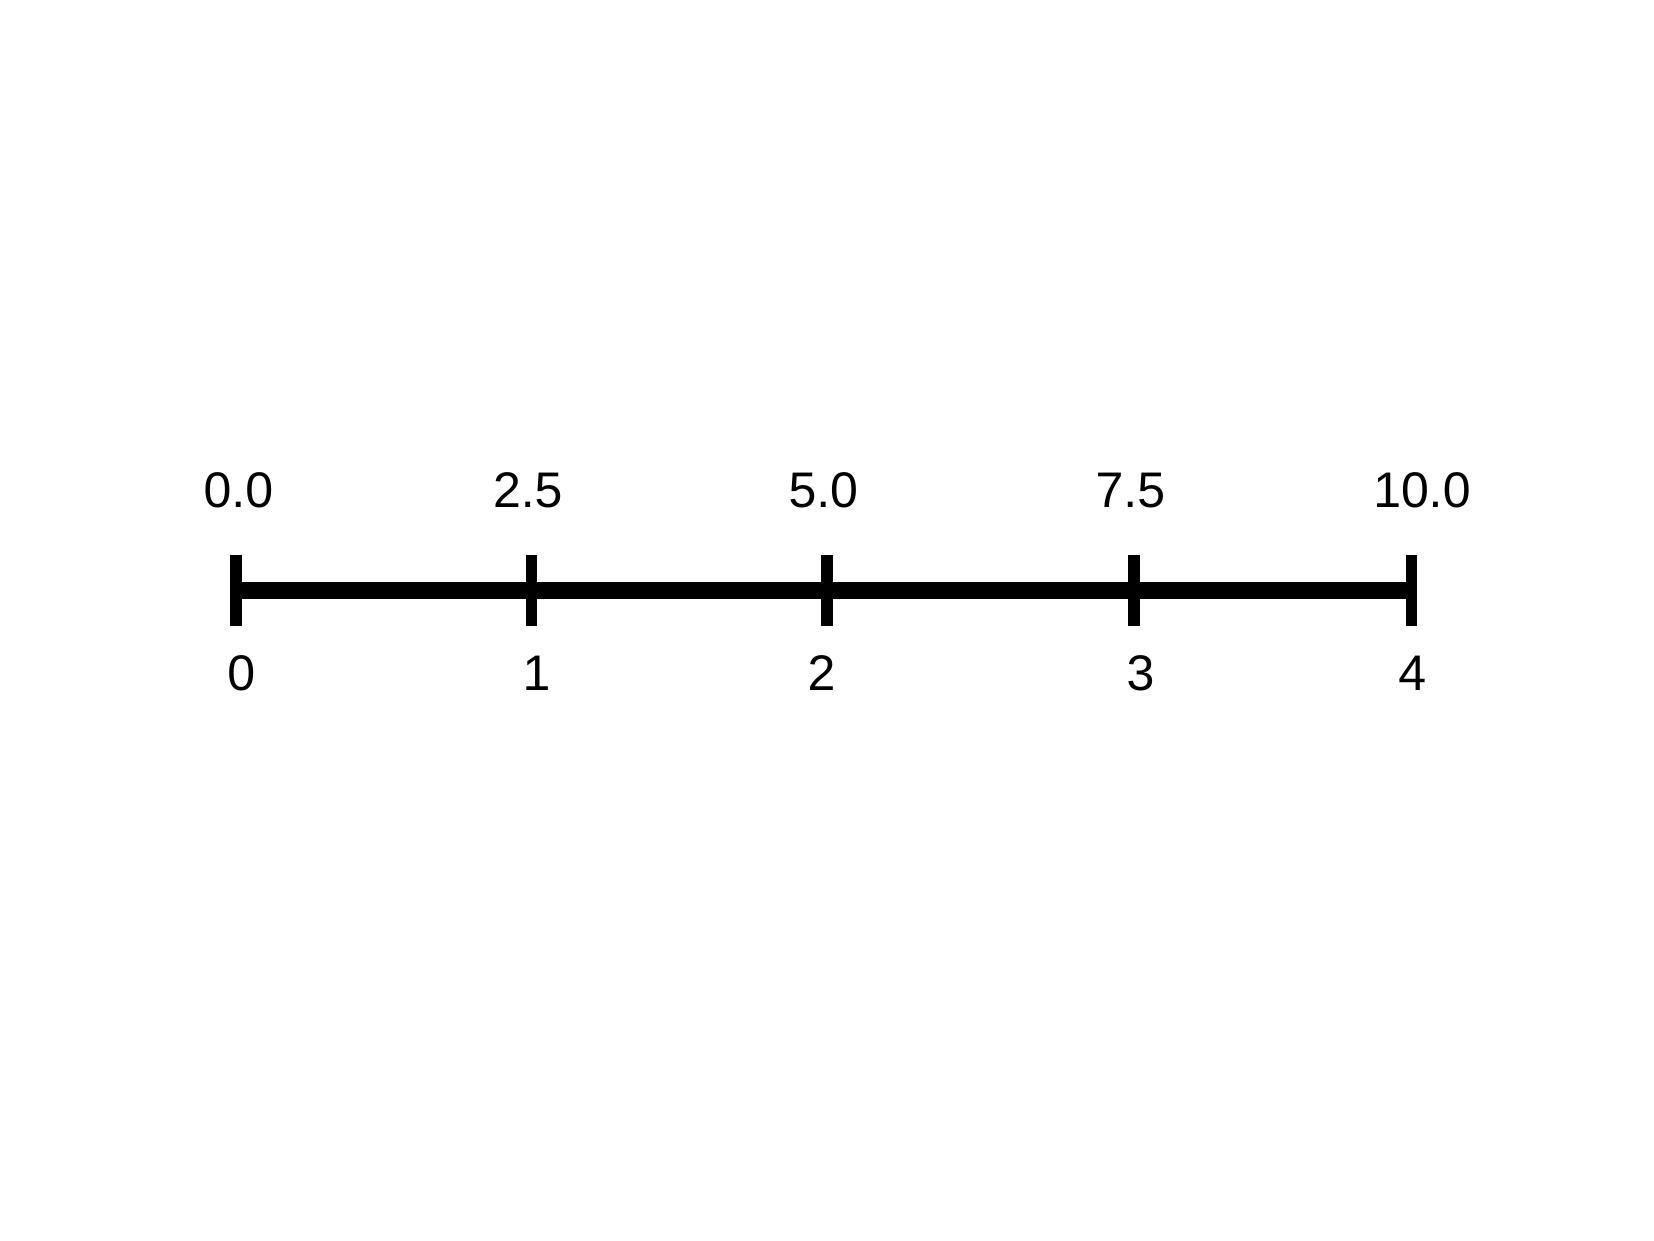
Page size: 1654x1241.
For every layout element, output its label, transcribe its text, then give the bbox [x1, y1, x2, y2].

text_box 5.0 [773, 454, 873, 526]
text_box 0 [212, 637, 271, 709]
text_box 7.5 [1080, 454, 1181, 526]
text_box 1 [507, 637, 566, 709]
text_box 3 [1111, 637, 1170, 709]
text_box 10.0 [1358, 454, 1486, 526]
text_box 2.5 [478, 454, 578, 526]
text_box 4 [1383, 637, 1441, 709]
text_box 0.0 [188, 454, 289, 526]
text_box 2 [792, 637, 851, 709]
